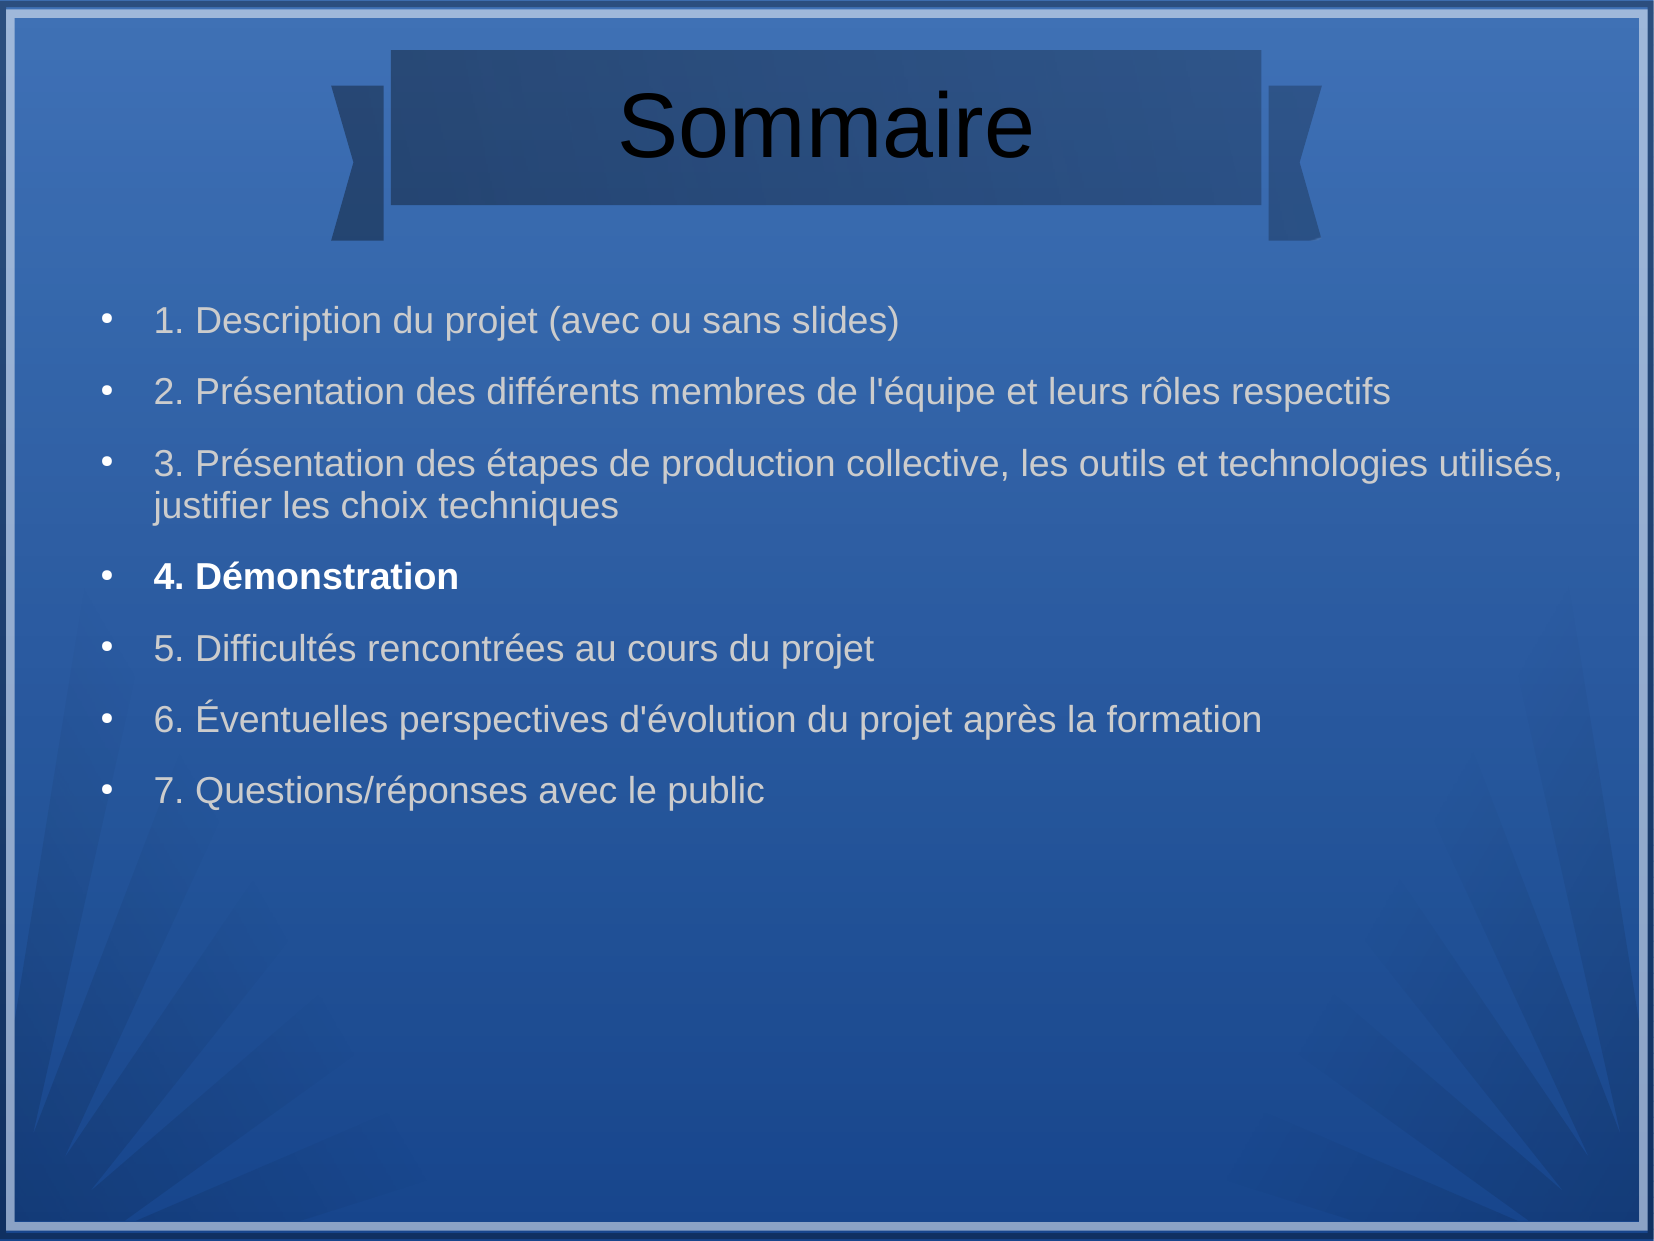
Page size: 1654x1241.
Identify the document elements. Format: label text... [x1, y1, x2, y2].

title Sommaire [389, 47, 1264, 205]
list 1. Description du projet (avec ou sans slides) 2. Présentation des différents membres de l'équipe et leurs rôles respectifs 3. Présentation des étapes de production collective, les outils et technologies utilisés, justifier les choix techniques 4. Démonstration 5. Difficultés rencontrées au cours du projet 6. Éventuelles perspectives d'évolution du projet après la formation 7. Questions/réponses avec le public [82, 299, 1571, 1241]
